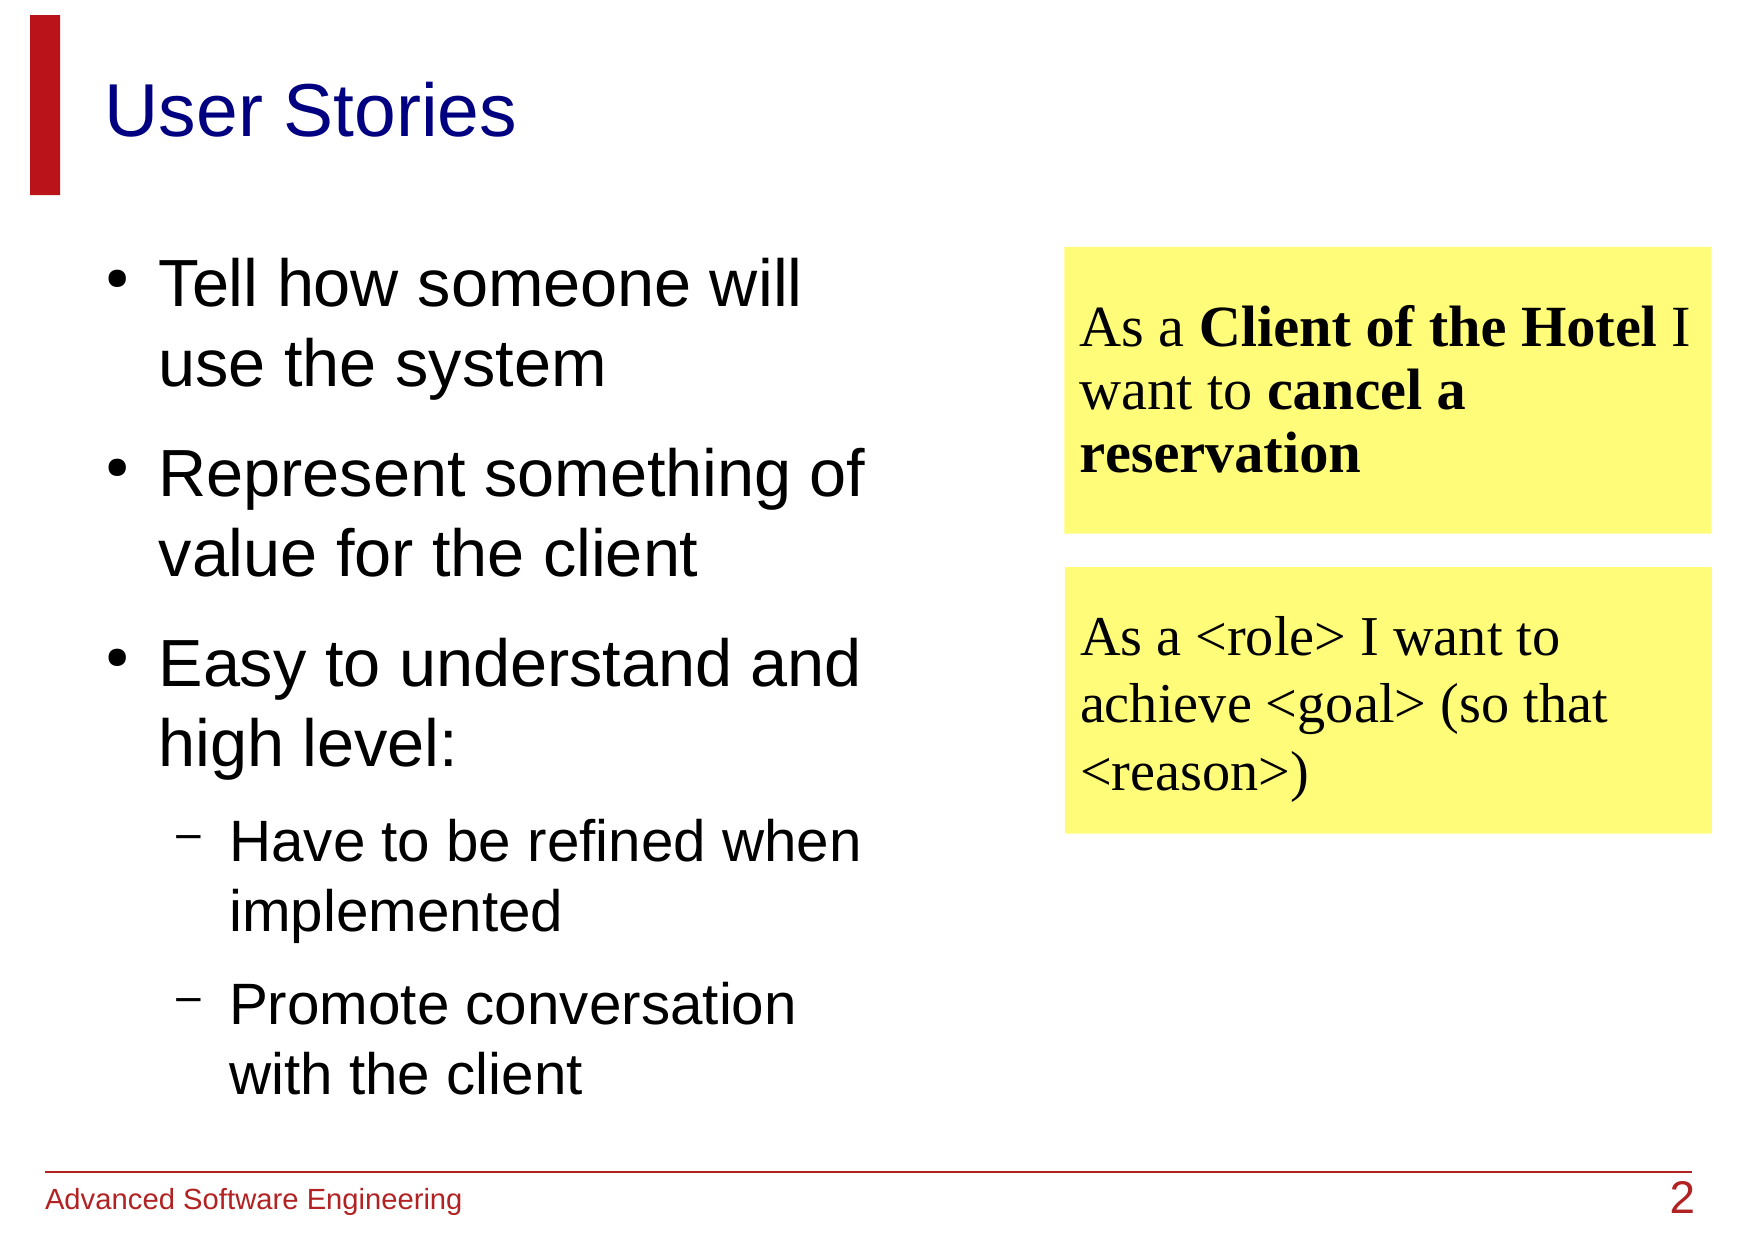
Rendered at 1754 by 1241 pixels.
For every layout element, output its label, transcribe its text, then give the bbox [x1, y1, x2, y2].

list Tell how someone will use the system Represent something of value for the client Easy to understand and high level: Have to be refined when implemented Promote conversation with the client [87, 240, 873, 1130]
text_box As a <role> I want to achieve <goal> (so that <reason>) [1064, 567, 1712, 834]
text_box As a Client of the Hotel I want to cancel a reservation [1064, 246, 1712, 534]
title User Stories [90, 17, 1696, 196]
